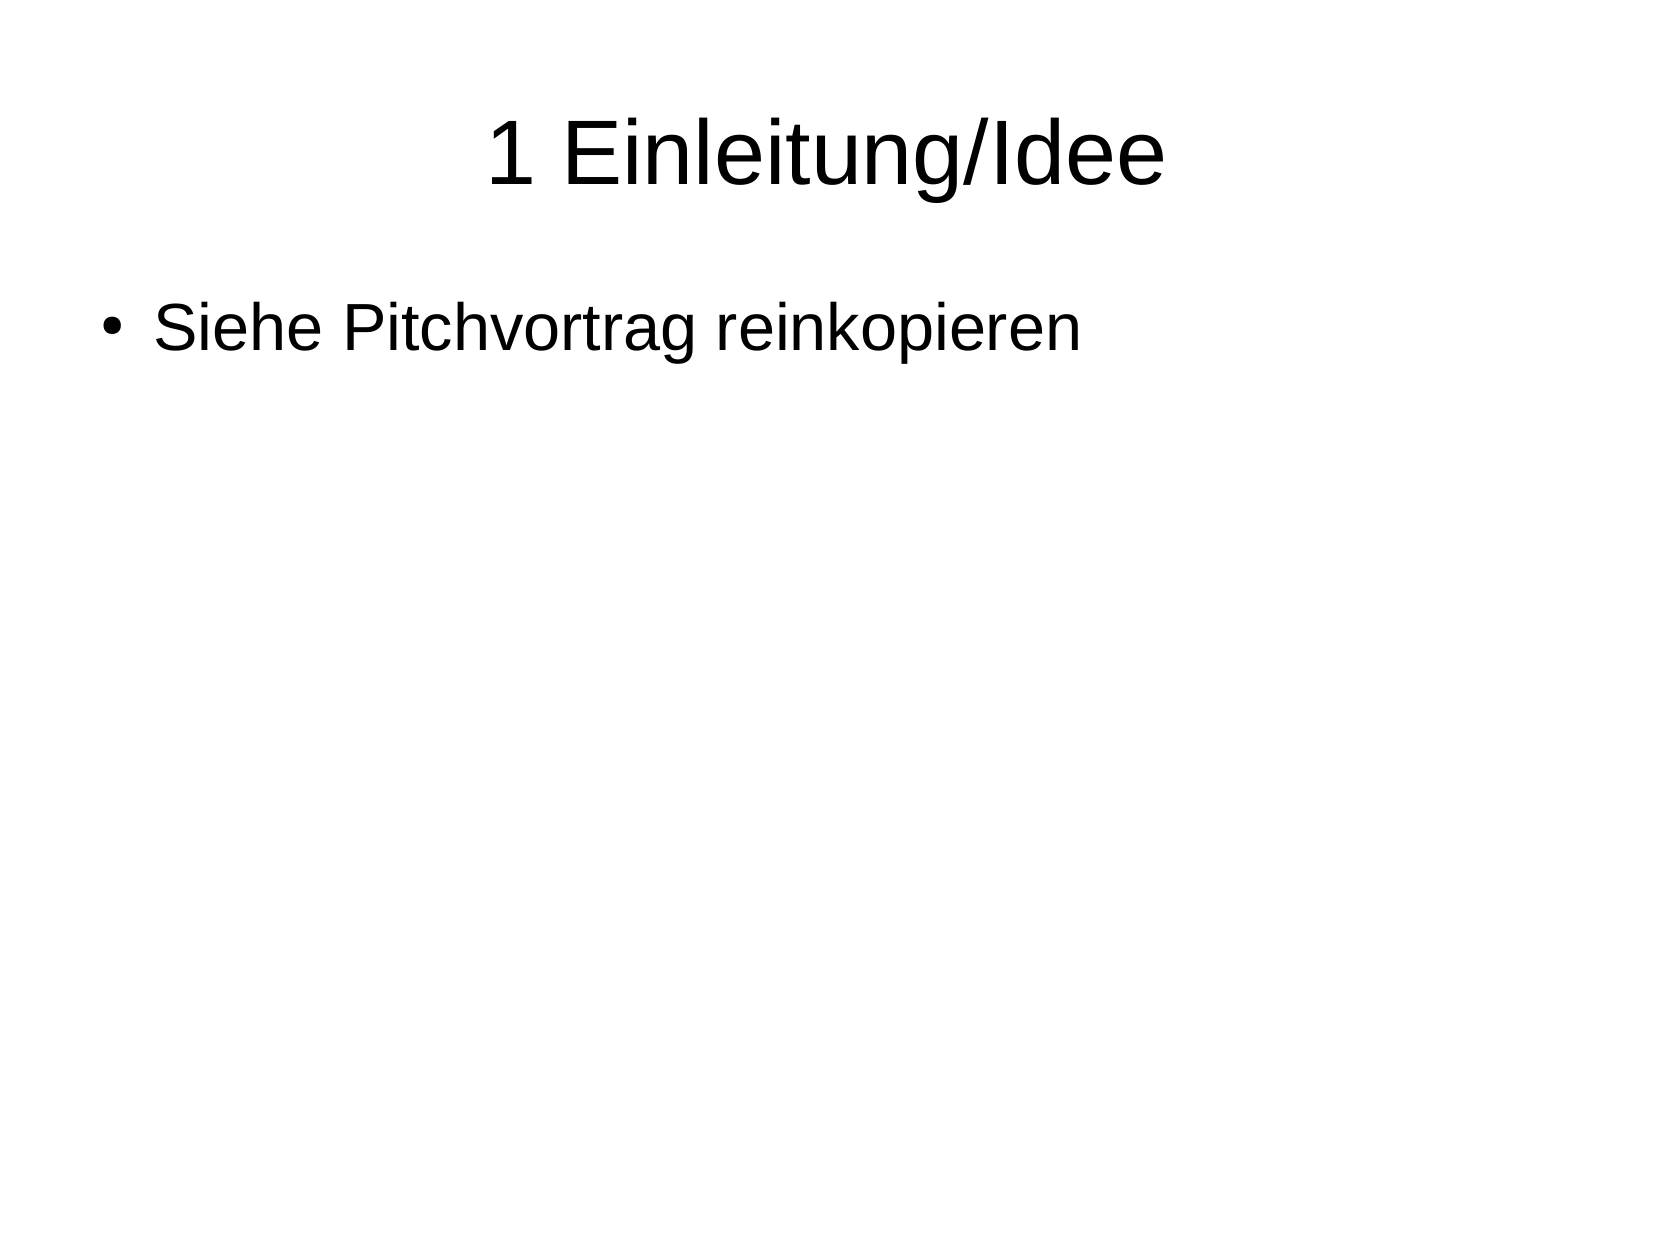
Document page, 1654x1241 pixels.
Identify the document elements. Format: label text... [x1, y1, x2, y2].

title 1 Einleitung/Idee [82, 49, 1571, 257]
list Siehe Pitchvortrag reinkopieren [82, 290, 1571, 1109]
